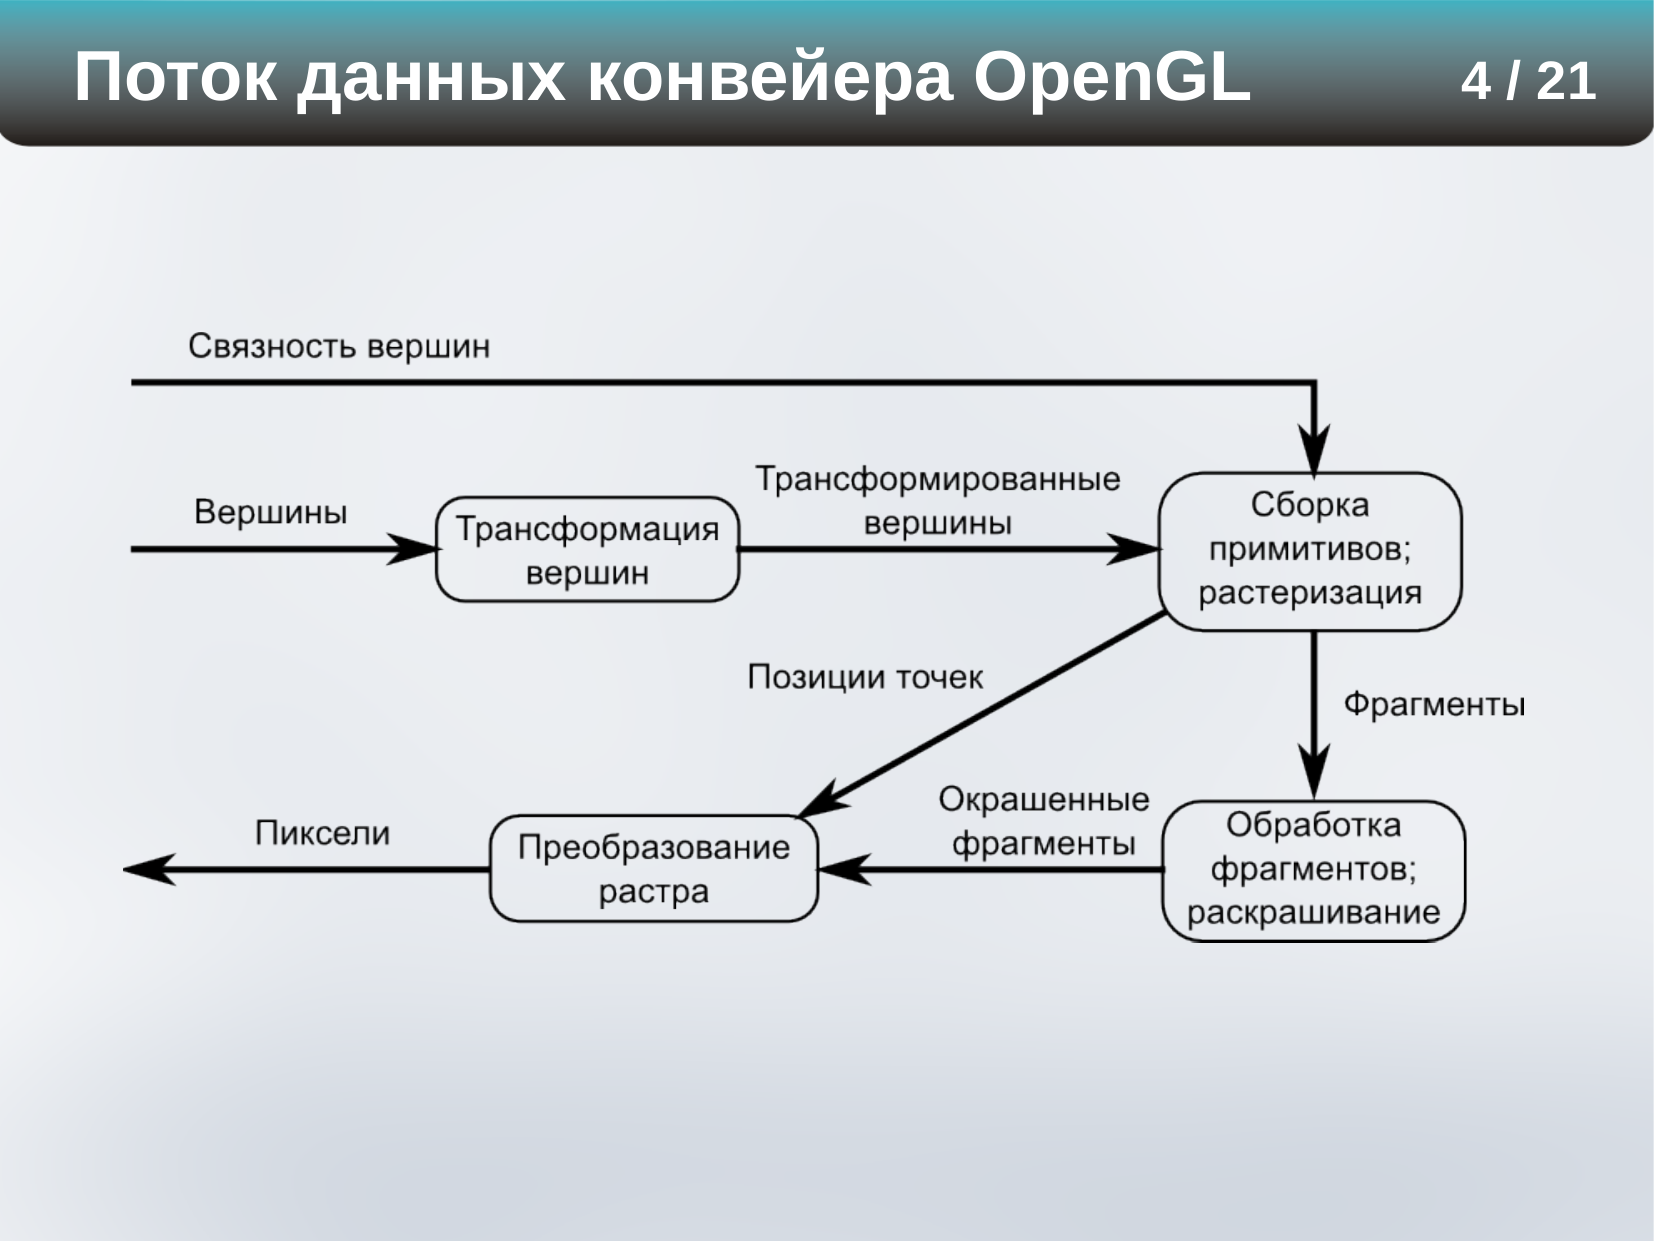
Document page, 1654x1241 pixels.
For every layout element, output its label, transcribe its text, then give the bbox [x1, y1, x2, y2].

text_box <номер> / 21 [1446, 42, 1654, 119]
text_box Поток данных конвейера OpenGL [59, 29, 1418, 124]
picture [0, 0, 1654, 1241]
